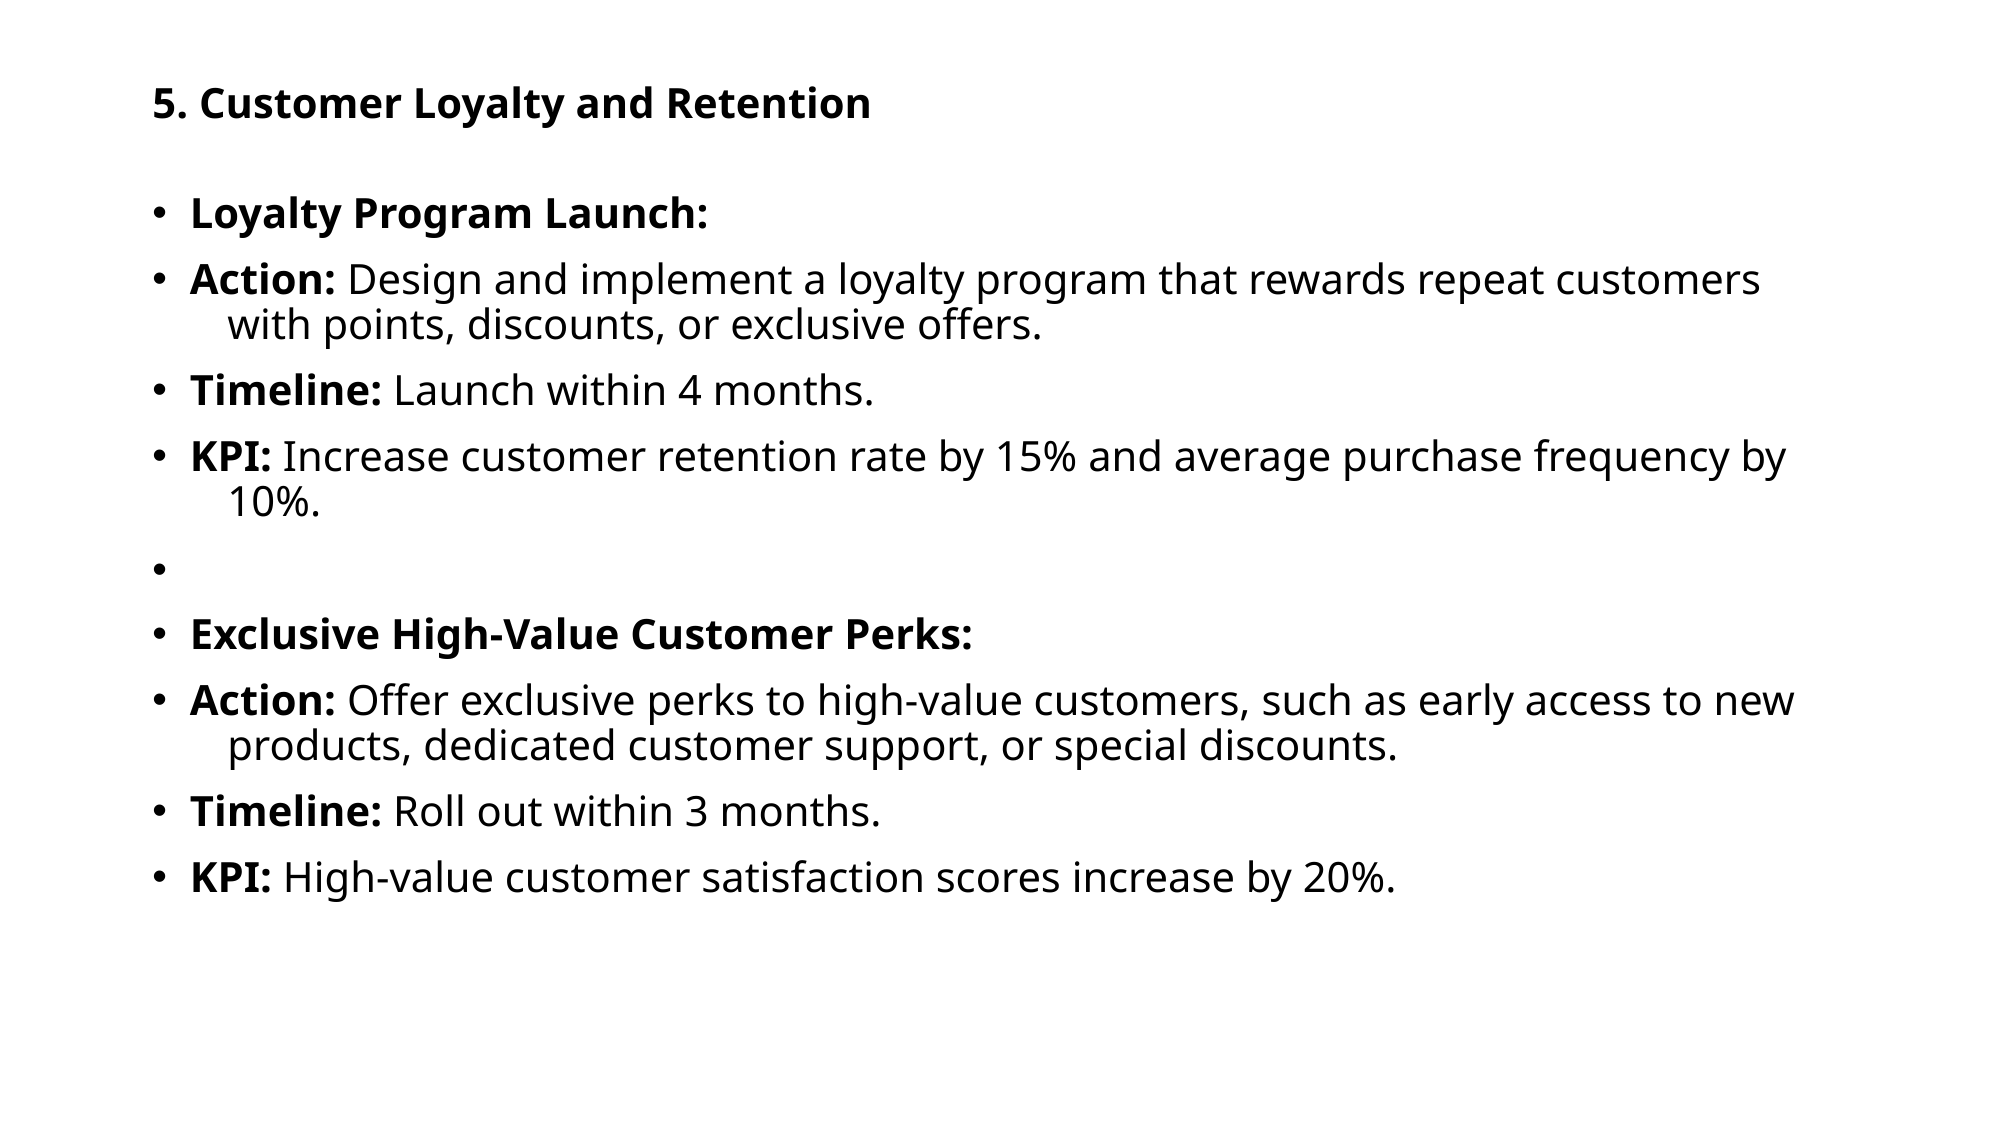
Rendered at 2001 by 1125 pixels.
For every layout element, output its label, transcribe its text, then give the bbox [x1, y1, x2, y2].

title 5. Customer Loyalty and Retention [137, 59, 1863, 151]
list Loyalty Program Launch: Action: Design and implement a loyalty program that rewards repeat customers with points, discounts, or exclusive offers. Timeline: Launch within 4 months. KPI: Increase customer retention rate by 15% and average purchase frequency by 10%. Exclusive High-Value Customer Perks: Action: Offer exclusive perks to high-value customers, such as early access to new products, dedicated customer support, or special discounts. Timeline: Roll out within 3 months. KPI: High-value customer satisfaction scores increase by 20%. [137, 184, 1863, 1014]
